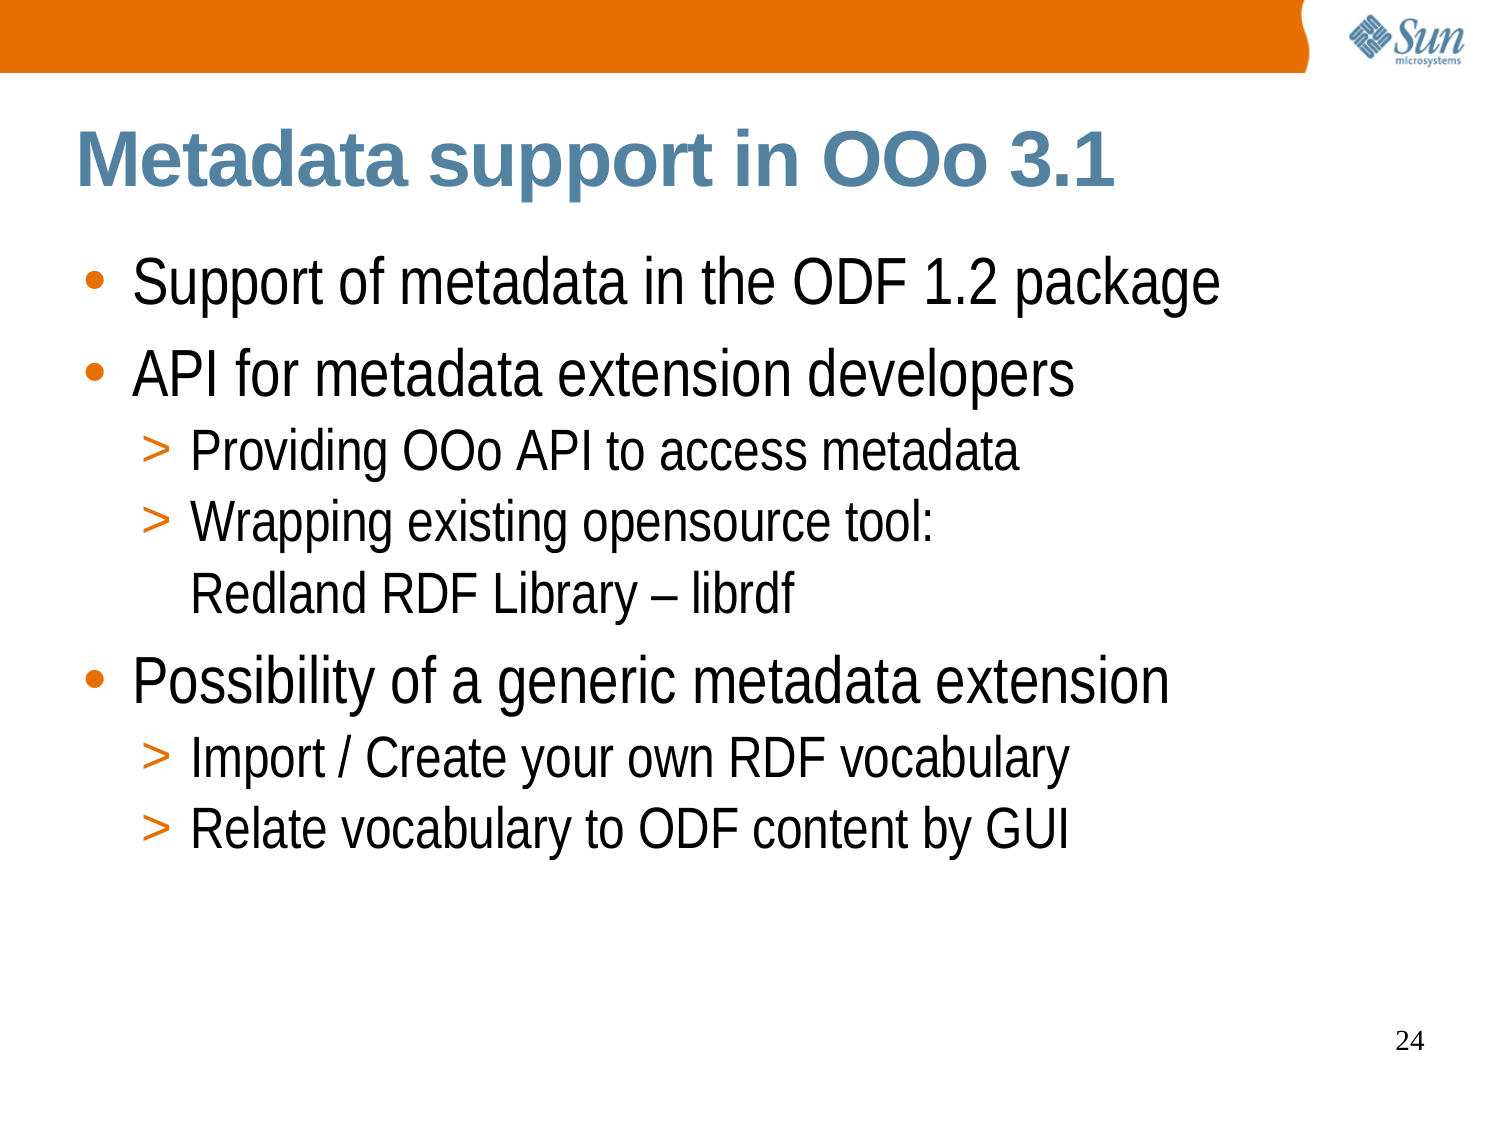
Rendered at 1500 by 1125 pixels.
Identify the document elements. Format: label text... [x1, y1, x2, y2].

picture [0, 0, 1500, 73]
list Support of metadata in the ODF 1.2 package API for metadata extension developers Providing OOo API to access metadata Wrapping existing opensource tool: Redland RDF Library – librdf Possibility of a generic metadata extension Import / Create your own RDF vocabulary Relate vocabulary to ODF content by GUI [64, 252, 1401, 1056]
title Metadata support in OOo 3.1 [75, 123, 1437, 227]
